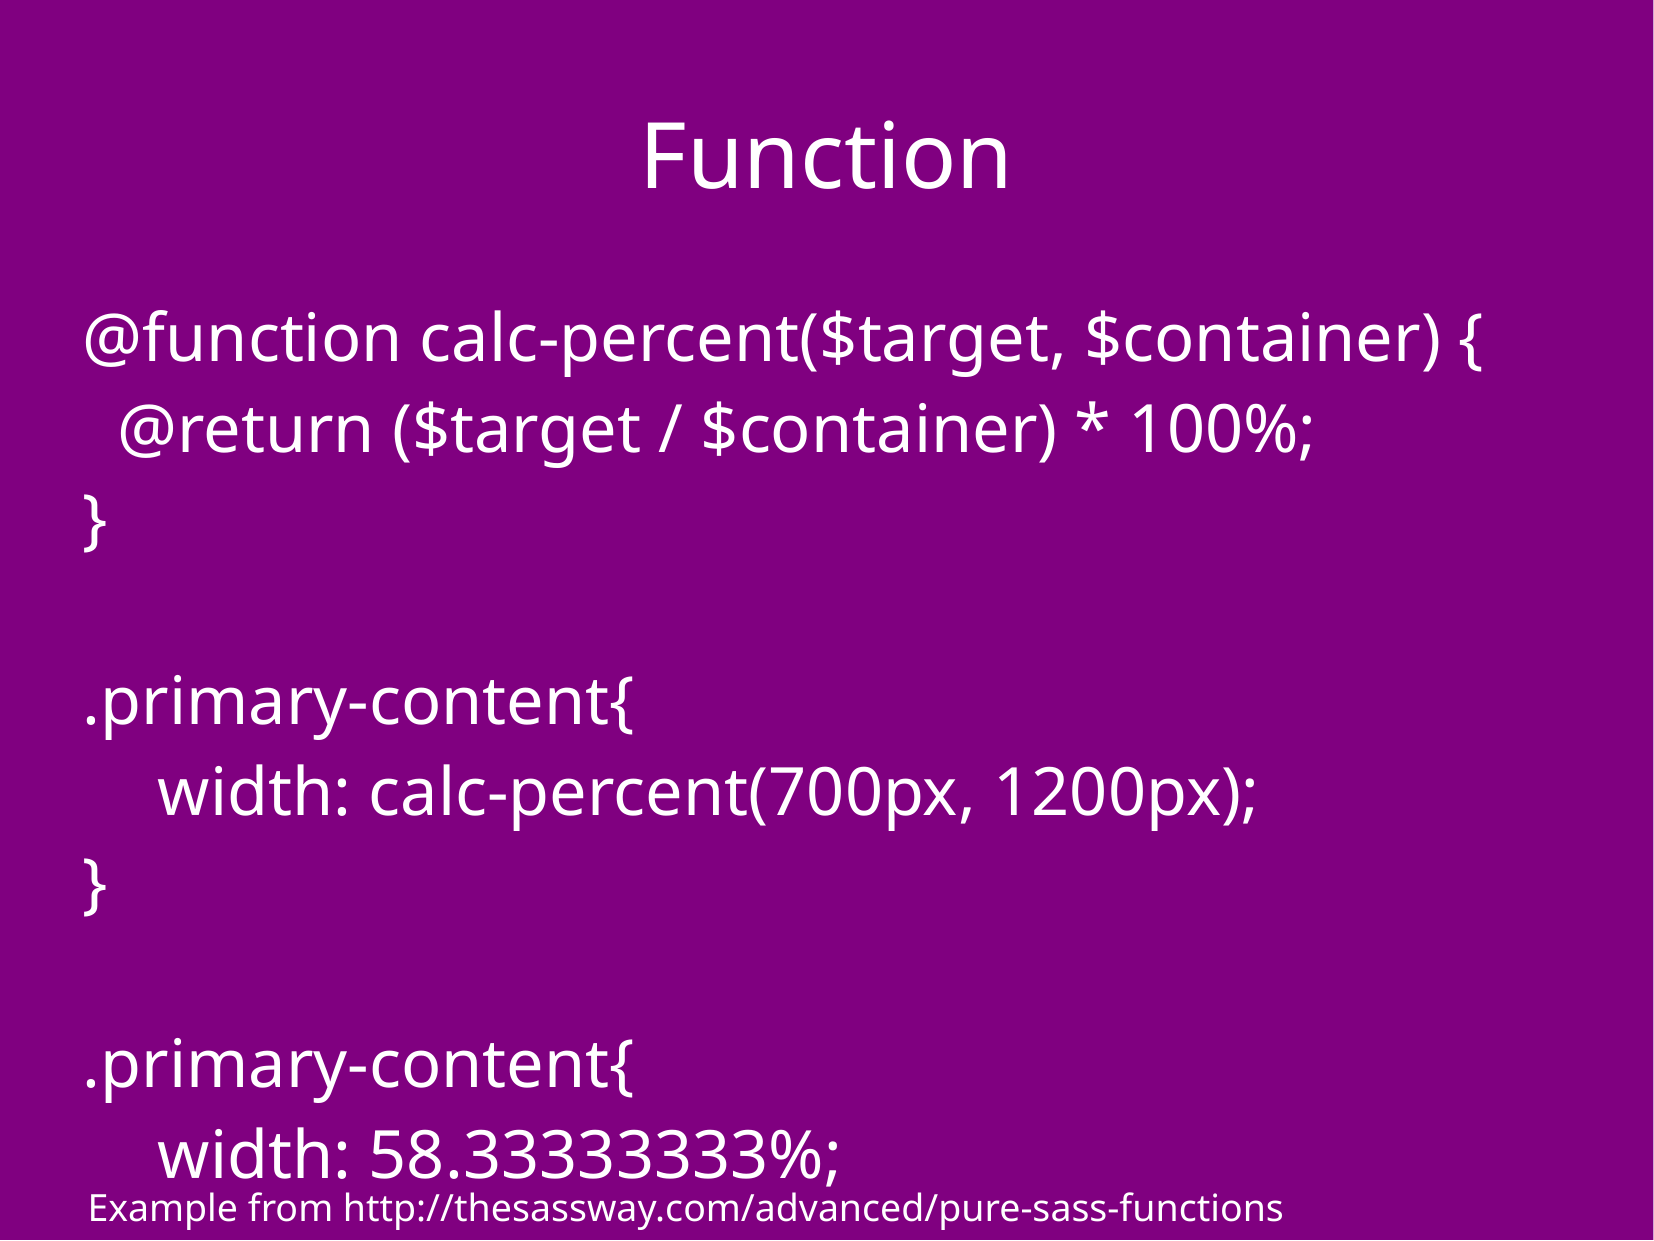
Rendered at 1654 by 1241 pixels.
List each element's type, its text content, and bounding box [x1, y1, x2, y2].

title Function [82, 49, 1571, 257]
subtitle @function calc-percent($target, $container) { @return ($target / $container) * 100%; } .primary-content{ width: calc-percent(700px, 1200px); } .primary-content{ width: 58.33333333%; } [82, 290, 1571, 1174]
text_box Example from http://thesassway.com/advanced/pure-sass-functions [72, 1174, 1611, 1235]
